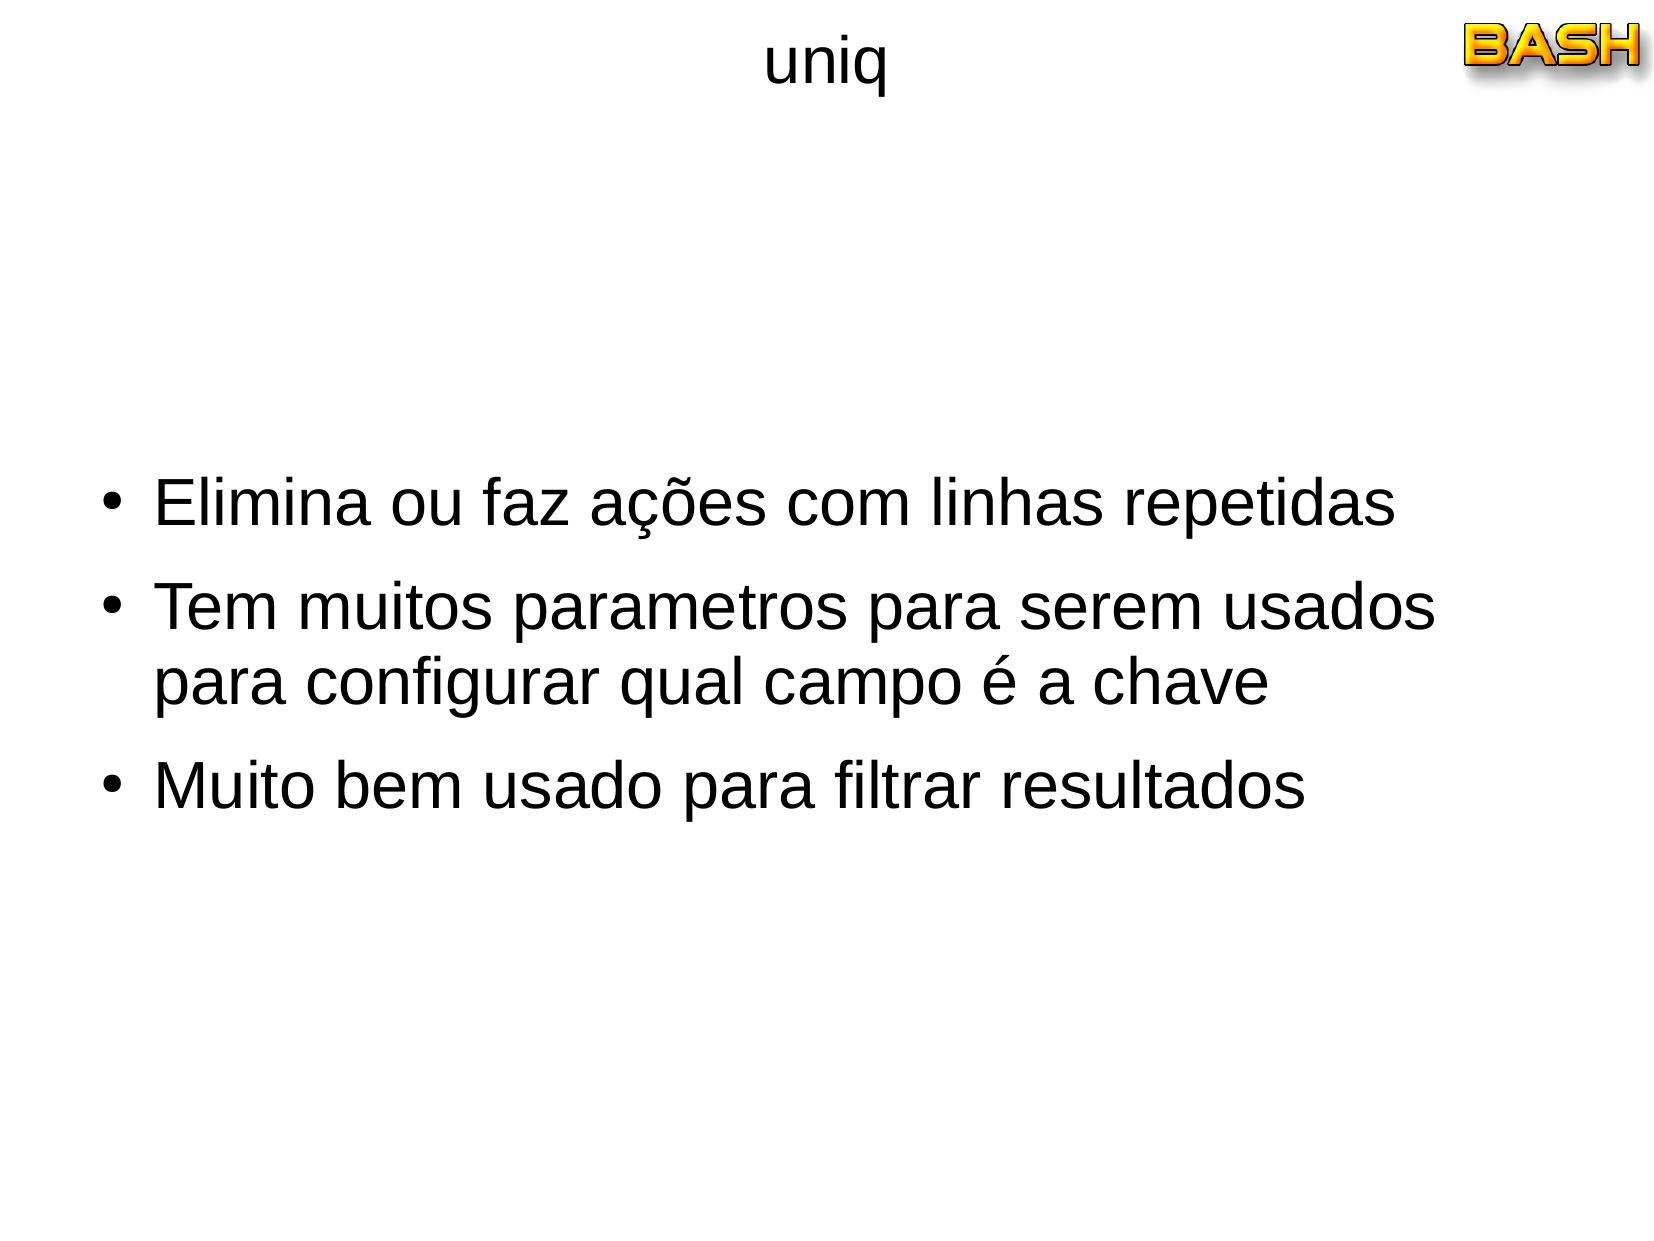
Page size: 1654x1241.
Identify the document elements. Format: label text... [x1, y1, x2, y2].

list Elimina ou faz ações com linhas repetidas Tem muitos parametros para serem usados para configurar qual campo é a chave Muito bem usado para filtrar resultados [82, 464, 1571, 823]
picture [1450, 0, 1654, 96]
title uniq [82, 22, 1571, 98]
